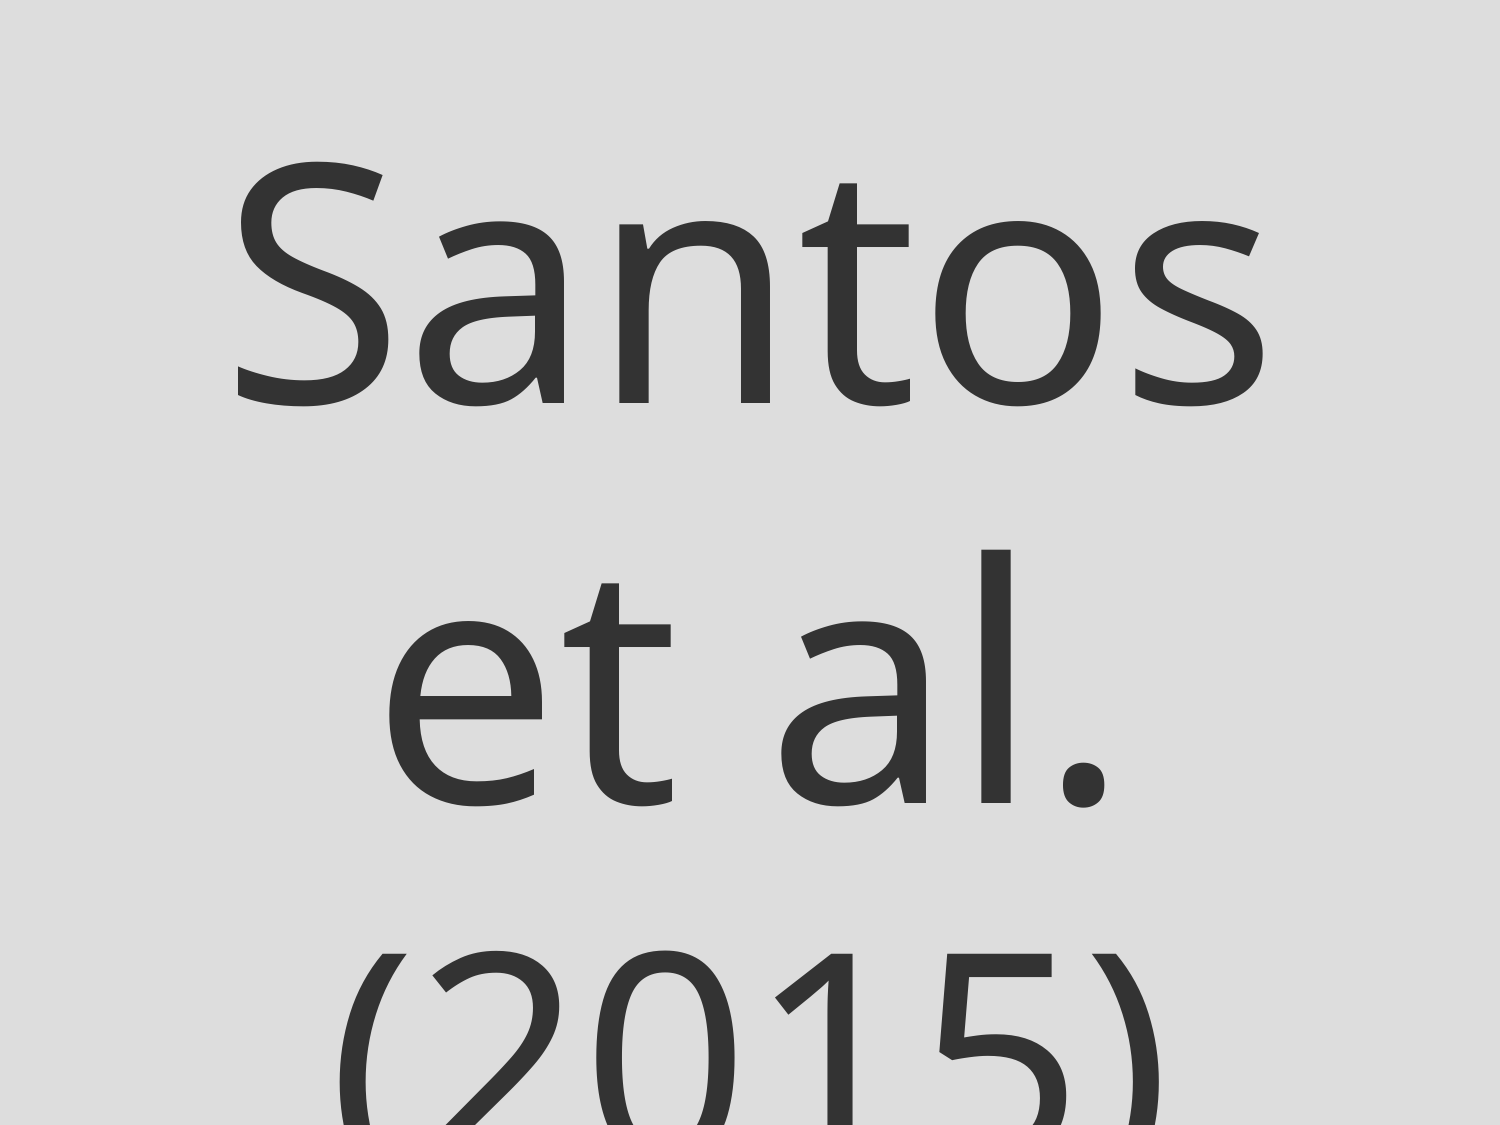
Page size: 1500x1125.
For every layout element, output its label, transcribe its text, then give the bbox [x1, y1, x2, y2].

title Santos et al. (2015) [75, 56, 1425, 1069]
